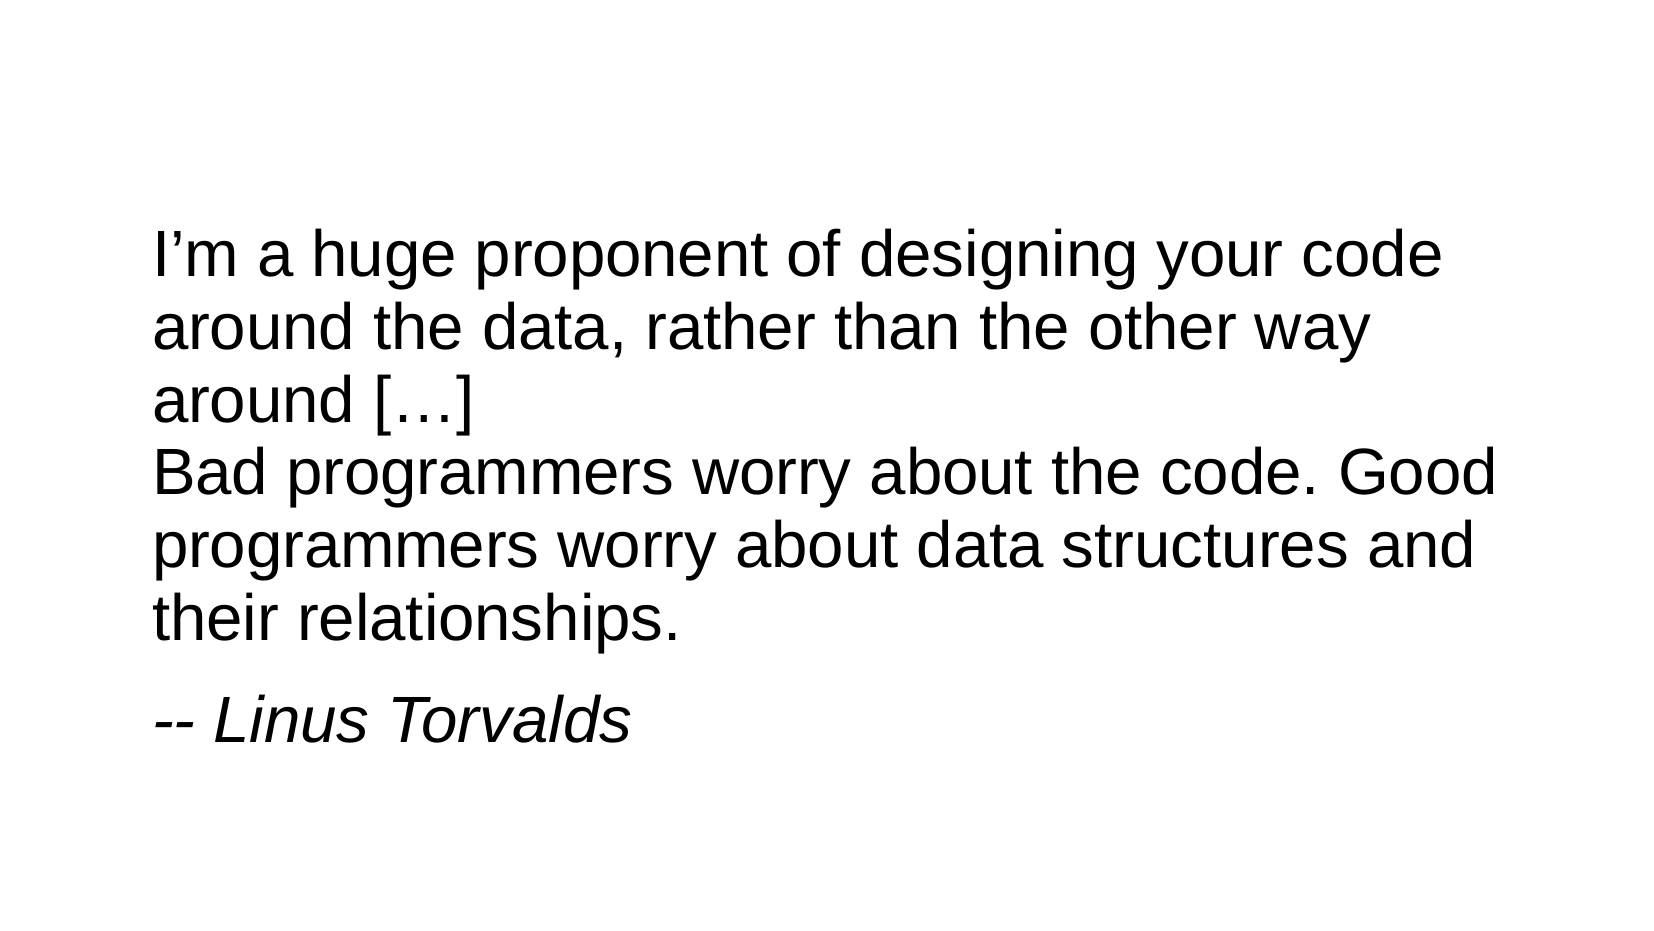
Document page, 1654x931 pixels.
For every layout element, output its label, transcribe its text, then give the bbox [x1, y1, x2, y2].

list I’m a huge proponent of designing your code around the data, rather than the other way around […] Bad programmers worry about the code. Good programmers worry about data structures and their relationships. -- Linus Torvalds [82, 217, 1571, 758]
